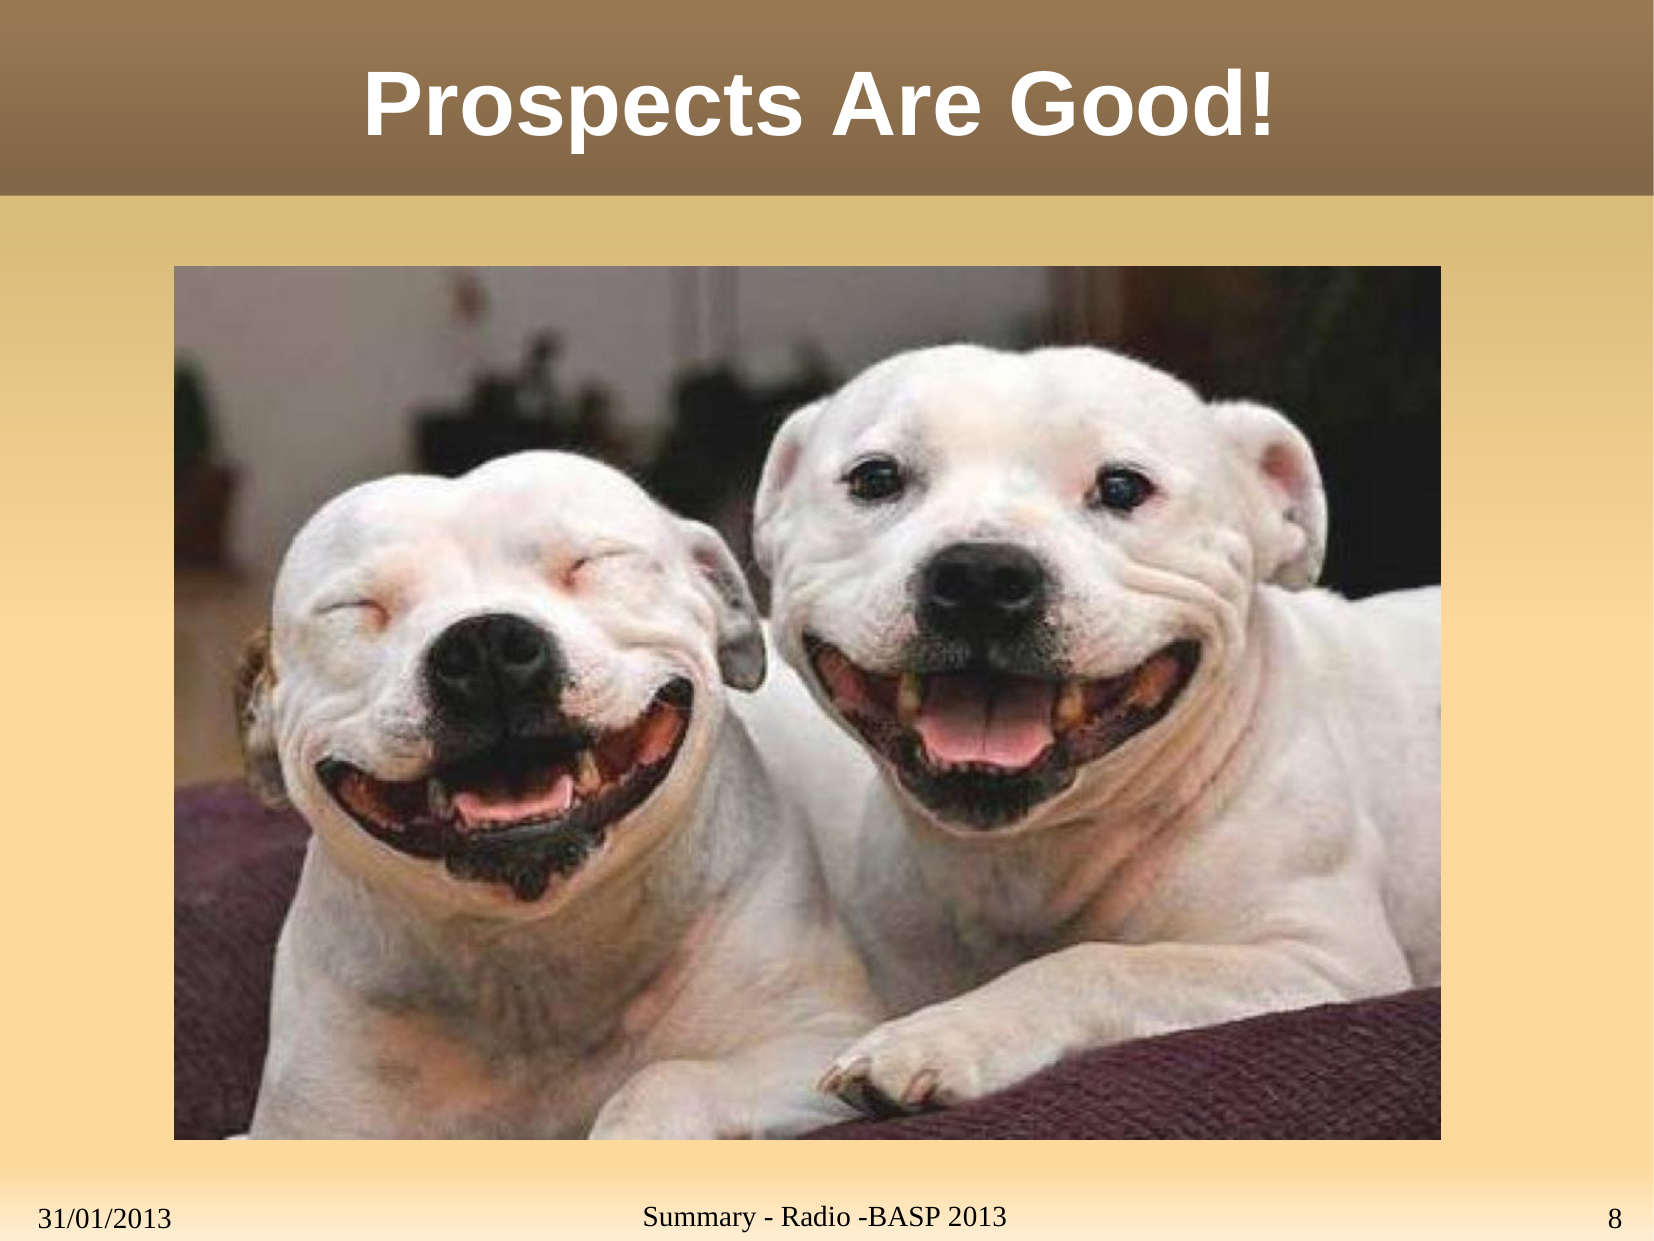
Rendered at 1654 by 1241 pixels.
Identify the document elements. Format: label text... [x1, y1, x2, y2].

title Prospects Are Good! [76, 0, 1565, 208]
picture [0, 0, 1654, 1241]
